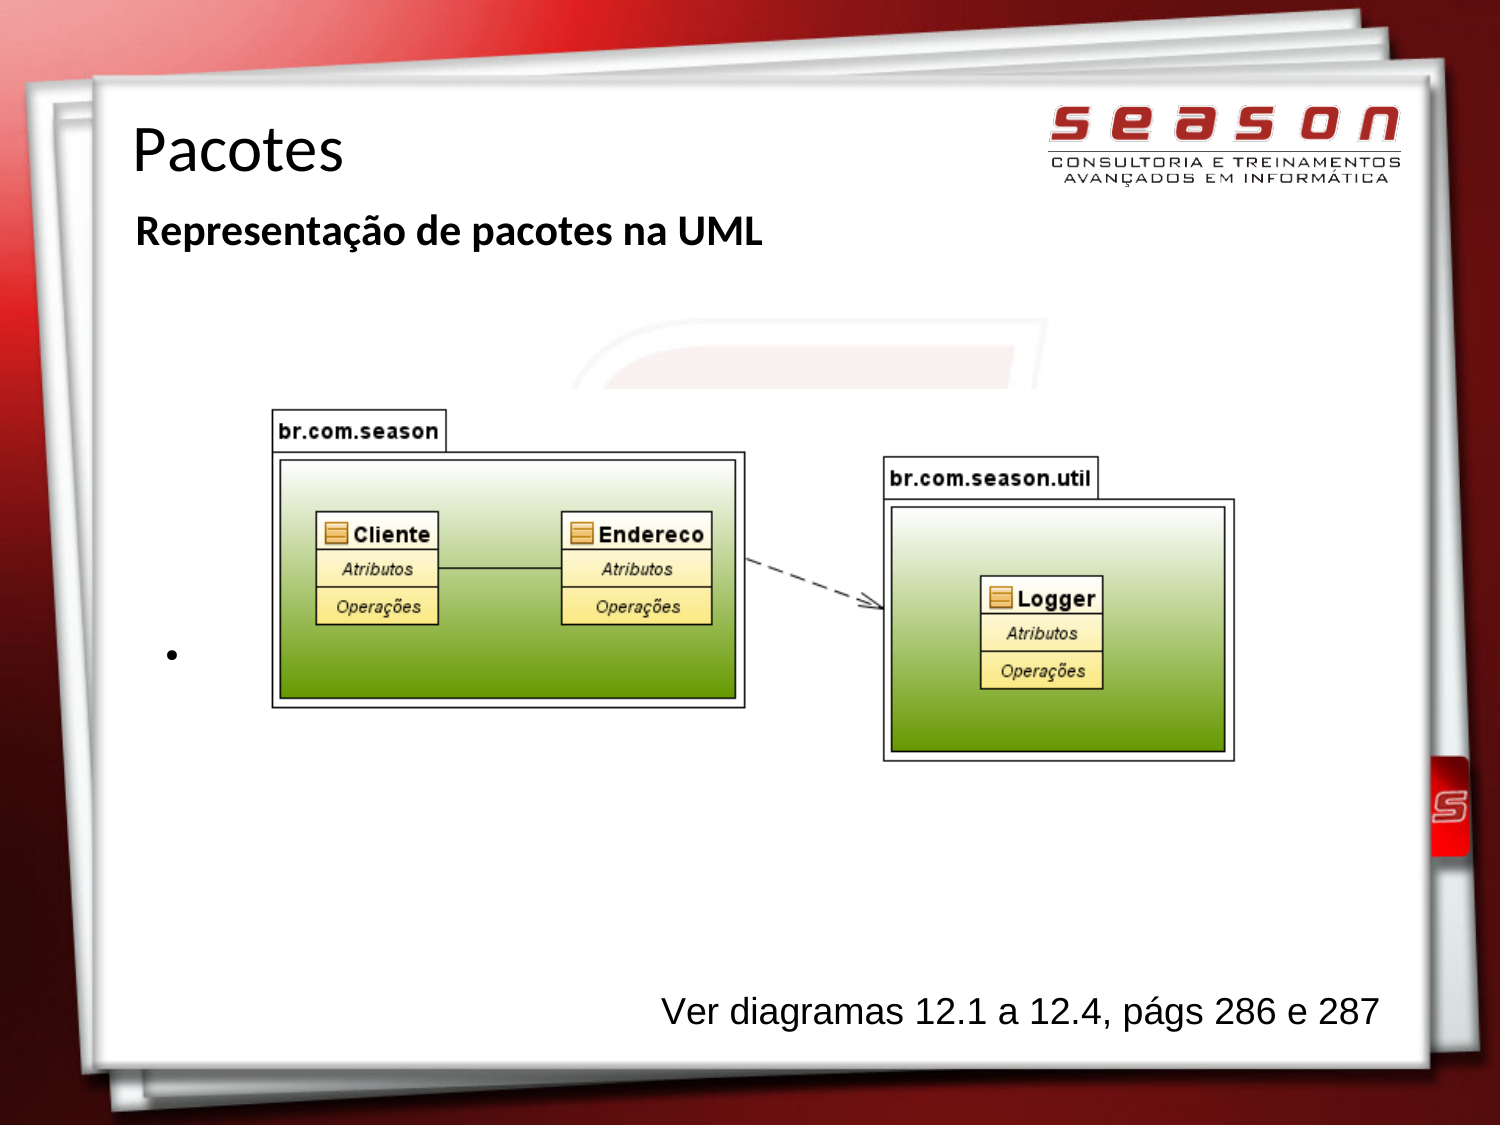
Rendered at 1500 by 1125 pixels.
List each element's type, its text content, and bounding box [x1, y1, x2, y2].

title Pacotes [118, 33, 1394, 257]
text_box Representação de pacotes na UML [119, 178, 1347, 279]
text_box [165, 357, 1359, 894]
text_box Ver diagramas 12.1 a 12.4, págs 286 e 287 [637, 979, 1396, 1040]
chart [236, 389, 1268, 798]
picture [0, 0, 1500, 1125]
